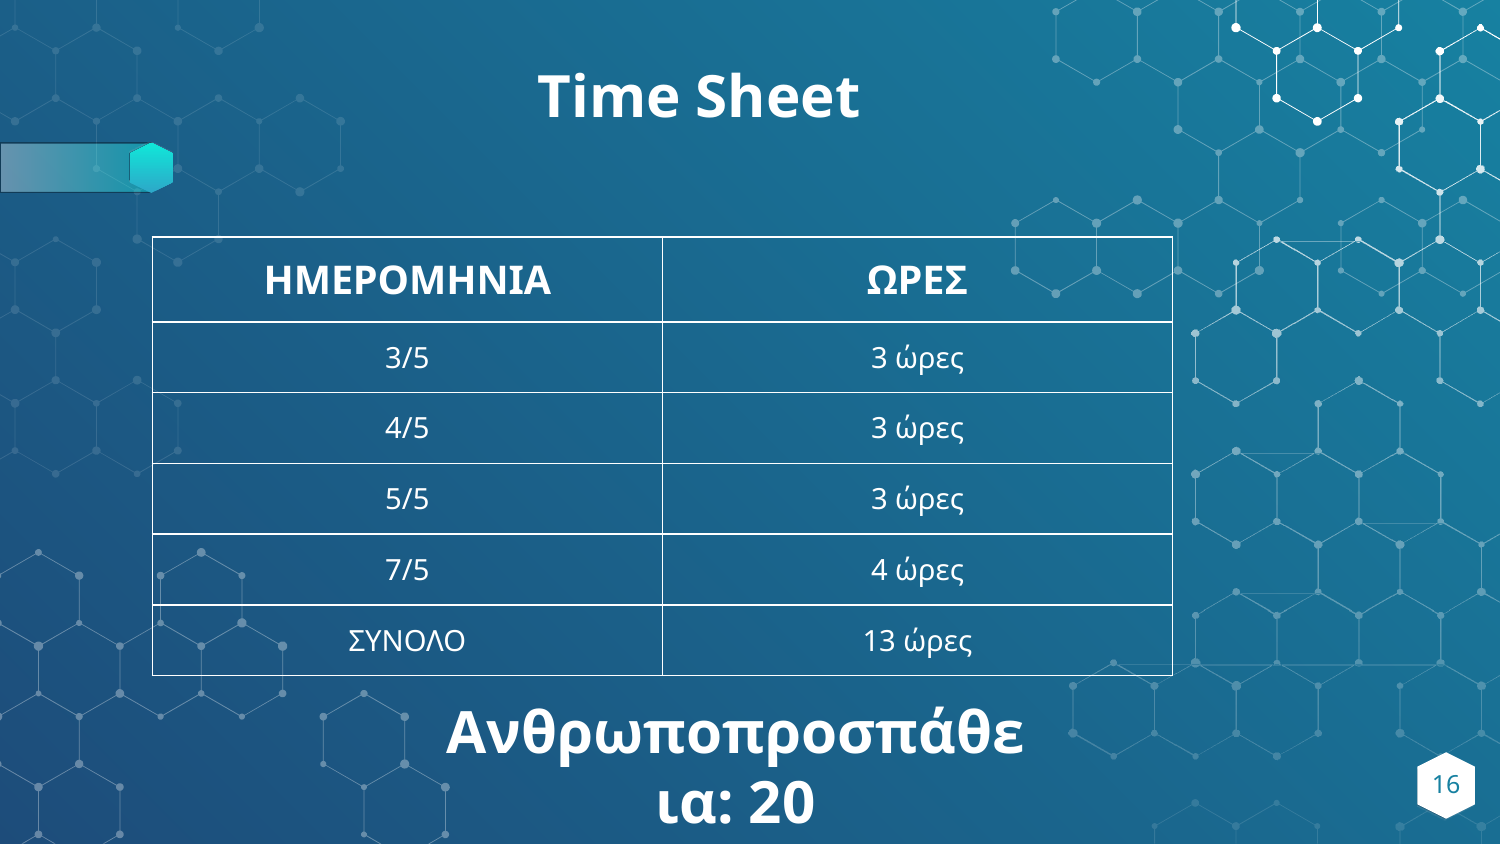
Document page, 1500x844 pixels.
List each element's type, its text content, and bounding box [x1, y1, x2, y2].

table_cell 7/5 [153, 535, 662, 604]
table_cell 3 ώρες [663, 393, 1172, 463]
table_cell 4 ώρες [663, 535, 1172, 604]
table_cell ΣΥΝΟΛΟ [153, 606, 662, 675]
text_box Ανθρωποπροσπάθεια: 20 ανθρωποημέρες [422, 680, 1050, 844]
slide_number <αριθμός> [1417, 752, 1475, 819]
table_cell 3/5 [153, 323, 662, 392]
table_cell 4/5 [153, 393, 662, 463]
table_header ΗΜΕΡΟΜΗΝΙΑ [153, 238, 662, 321]
text_box Time Sheet [385, 43, 1013, 144]
table_cell 3 ώρες [663, 464, 1172, 533]
table_cell 5/5 [153, 464, 662, 533]
table_cell 3 ώρες [663, 323, 1172, 392]
table_cell 13 ώρες [663, 606, 1172, 675]
table_header ΩΡΕΣ [663, 238, 1172, 321]
